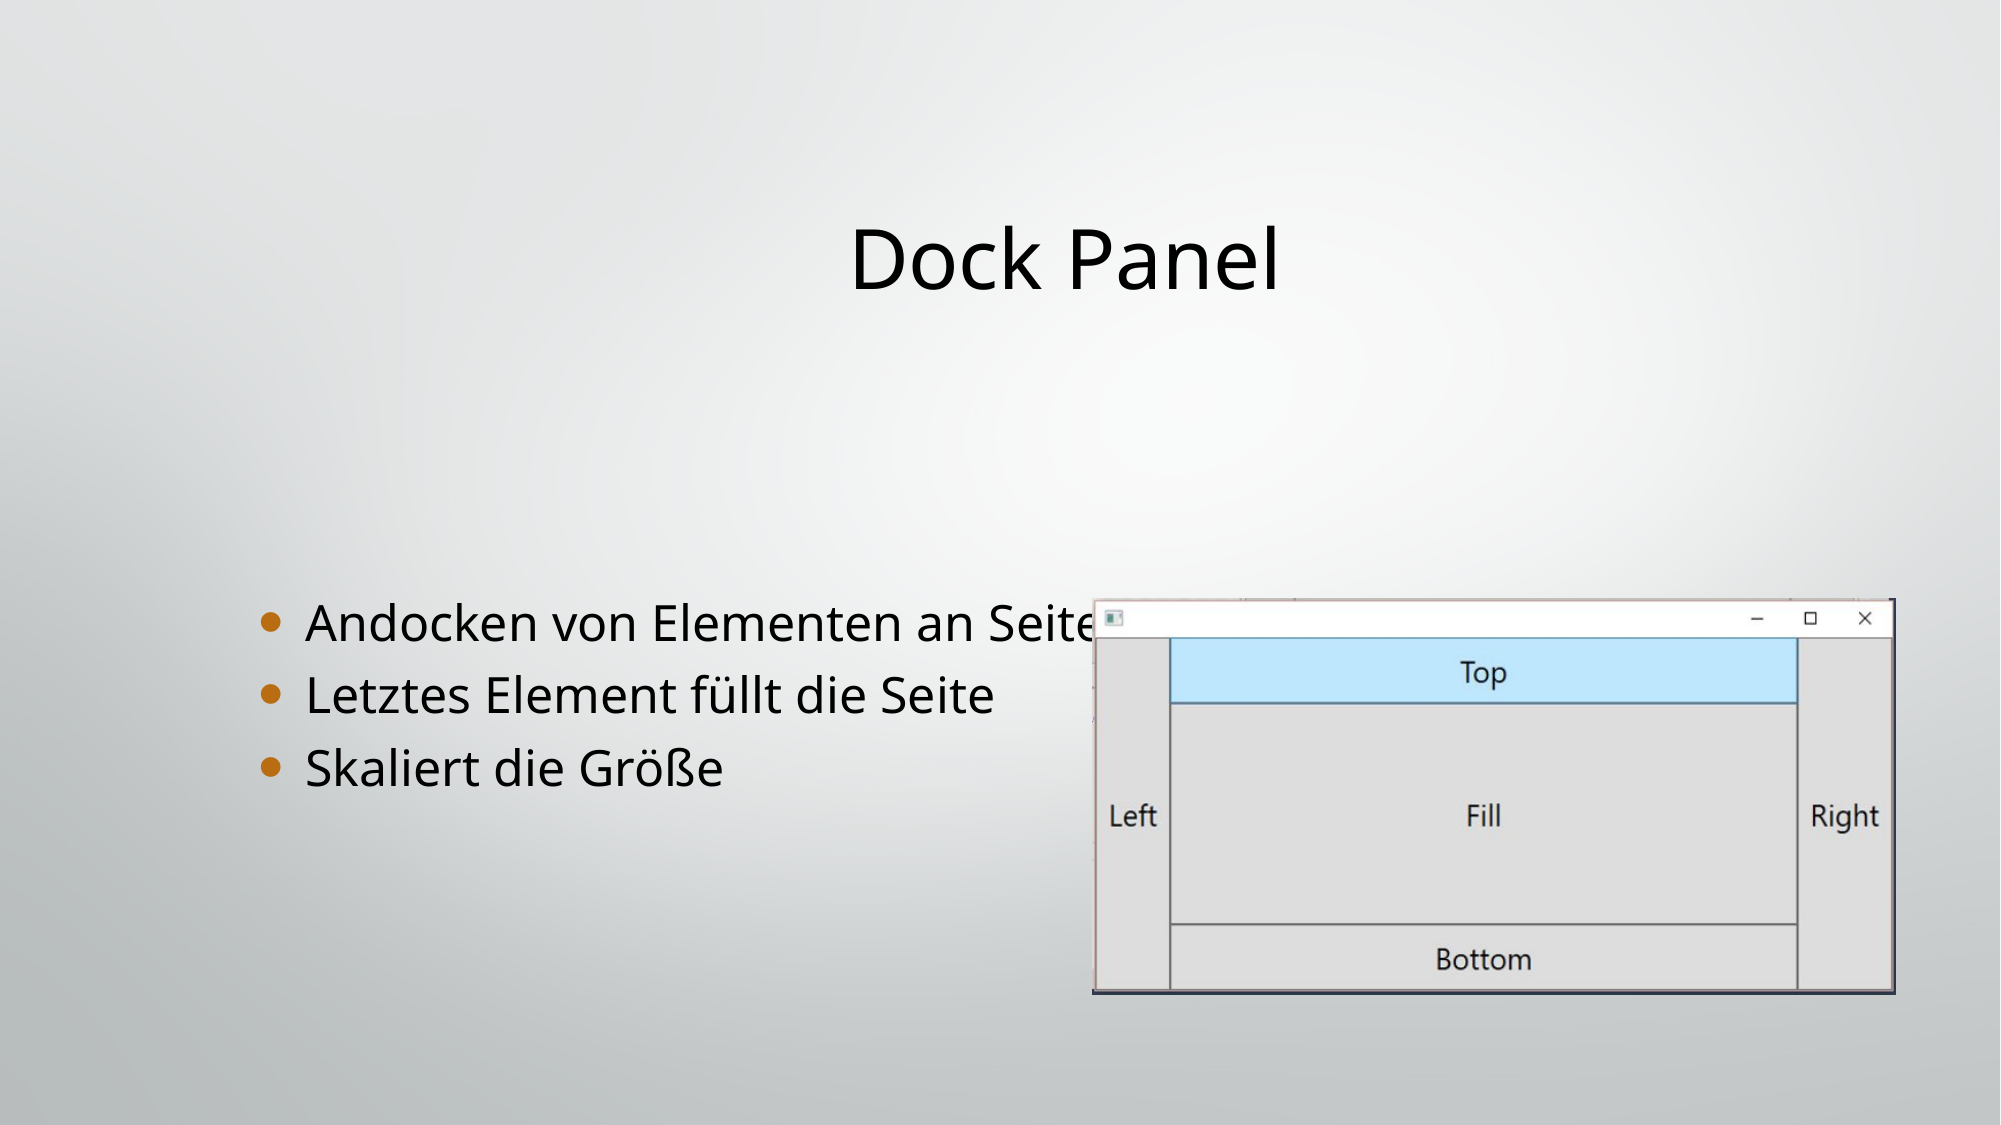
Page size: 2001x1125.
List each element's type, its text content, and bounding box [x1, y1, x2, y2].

picture [0, 0, 2001, 1125]
title Dock Panel [243, 112, 1887, 400]
list Andocken von Elementen an Seiten Letztes Element füllt die Seite Skaliert die Größe [243, 437, 1887, 950]
